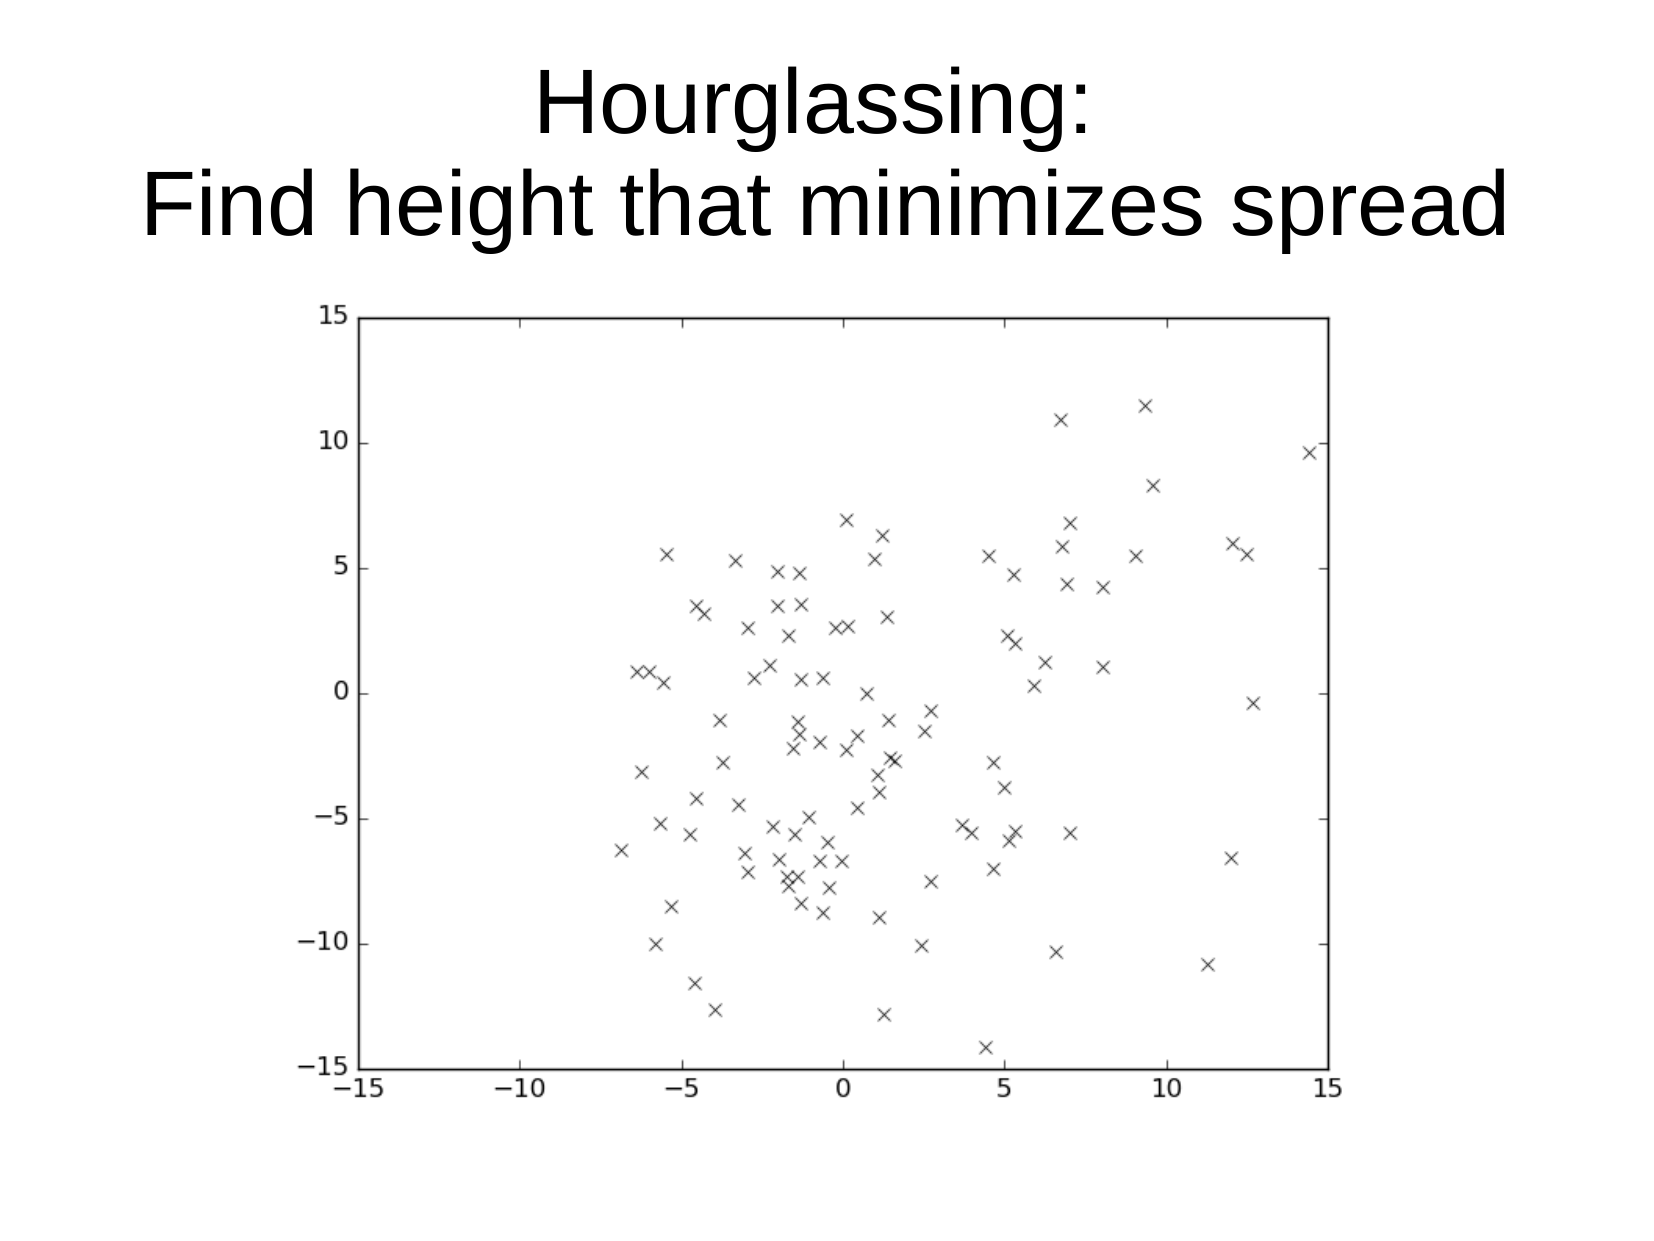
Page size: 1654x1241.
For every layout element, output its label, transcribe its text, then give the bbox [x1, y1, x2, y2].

title Hourglassing: Find height that minimizes spread [82, 49, 1571, 257]
picture [202, 257, 1453, 1163]
